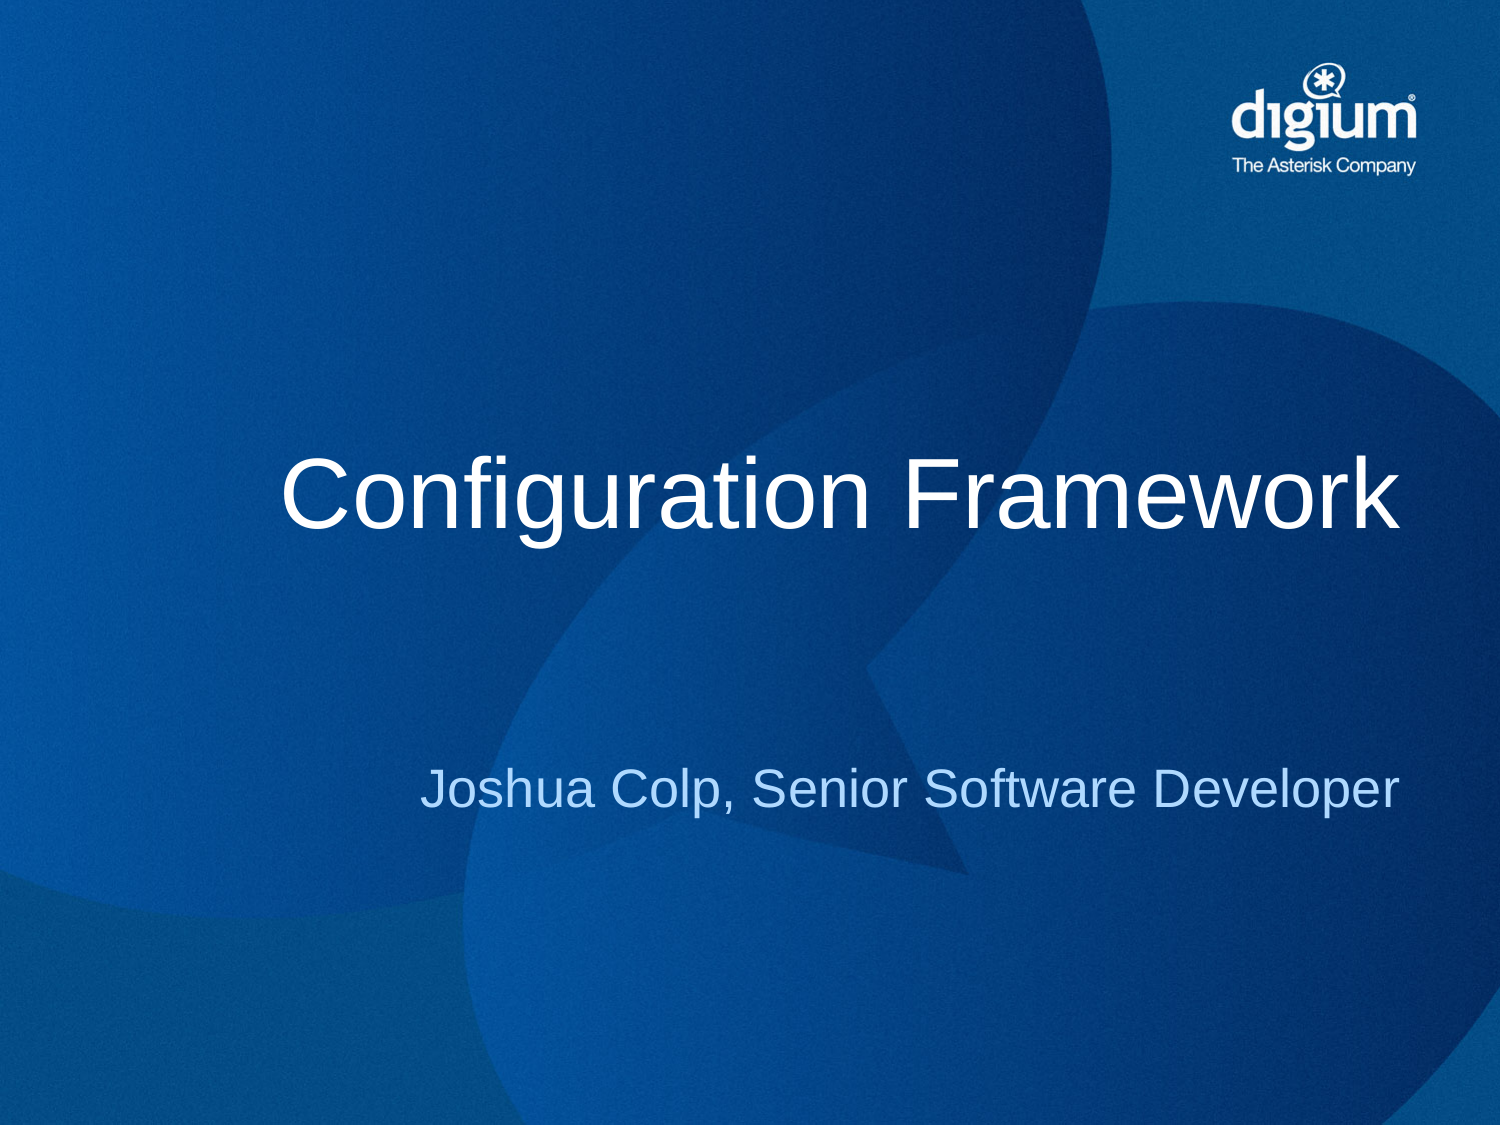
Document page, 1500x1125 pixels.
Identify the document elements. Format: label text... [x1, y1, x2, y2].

picture [0, 0, 1500, 1125]
title Configuration Framework [201, 442, 1402, 665]
text_box Joshua Colp, Senior Software Developer [204, 758, 1402, 830]
